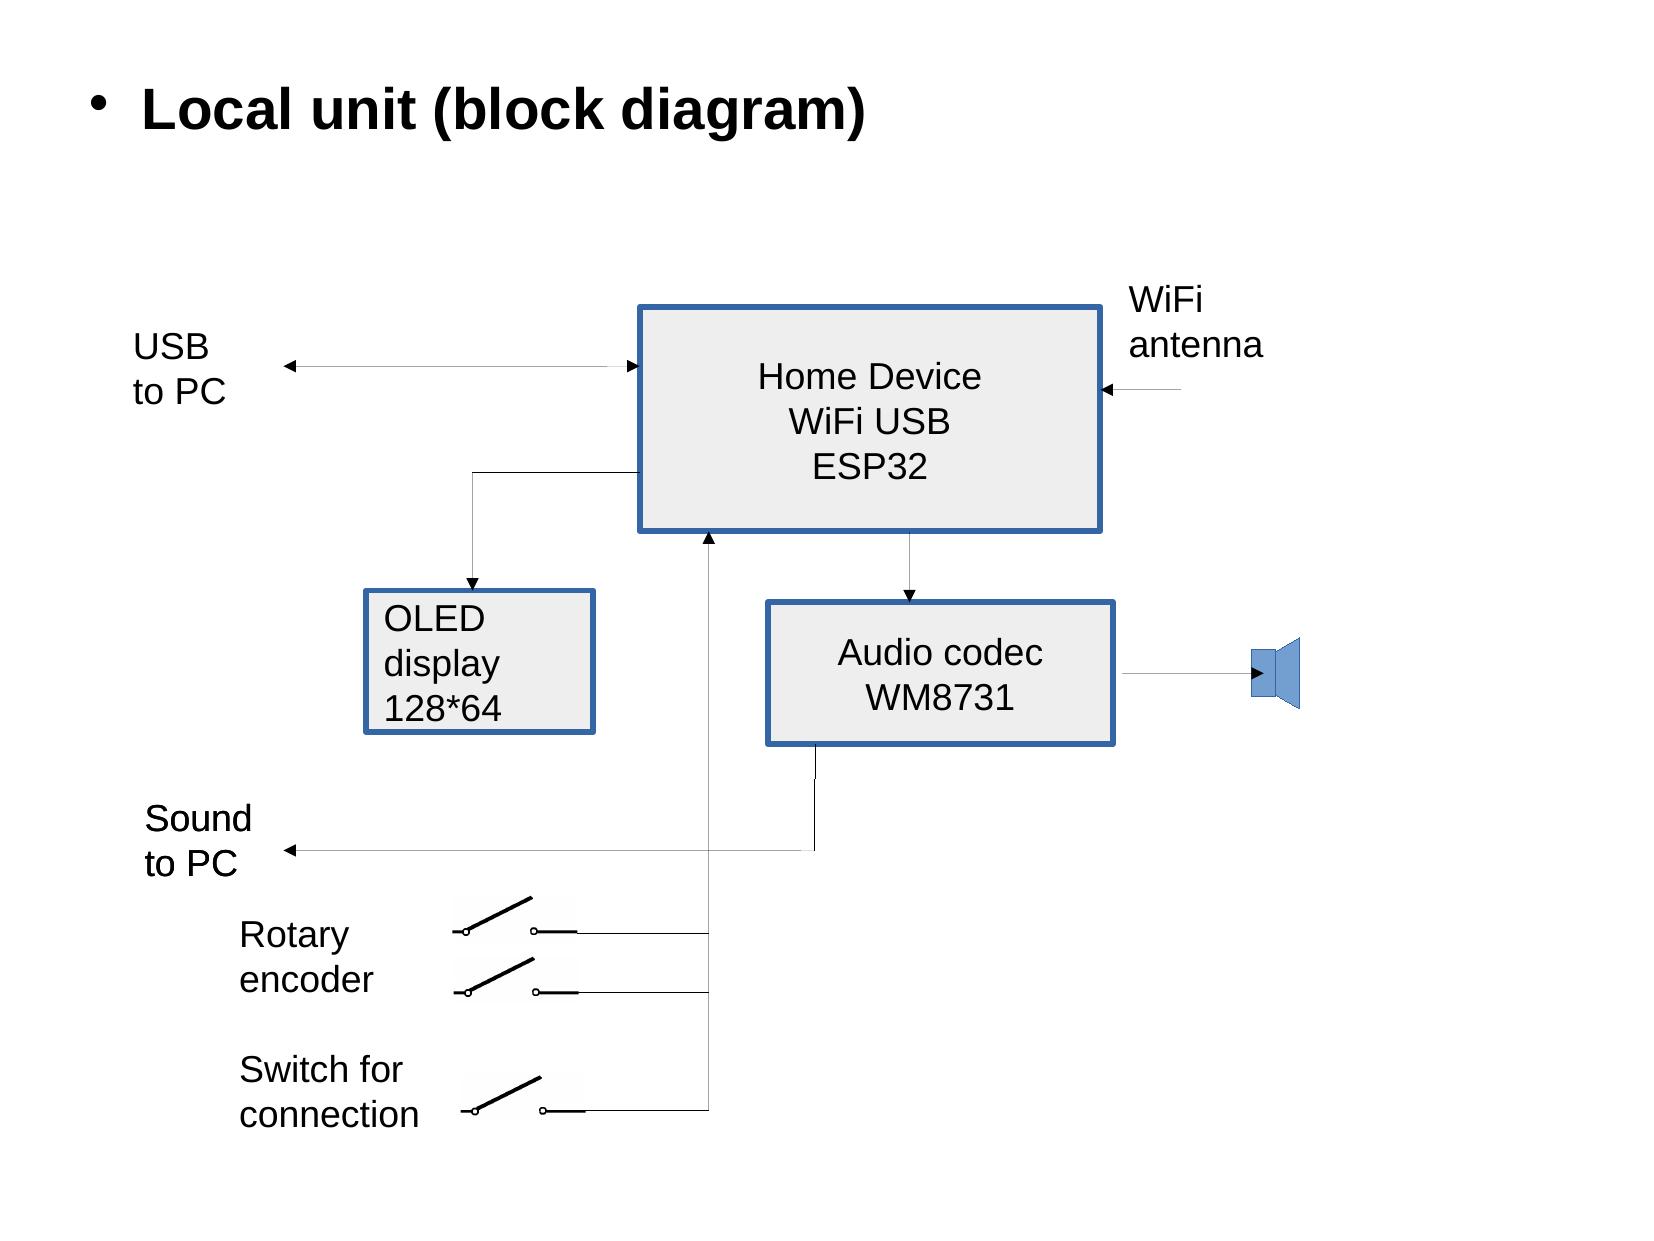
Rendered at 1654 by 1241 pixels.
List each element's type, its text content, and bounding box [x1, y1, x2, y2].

picture [473, 1074, 586, 1122]
text_box Audio codec WM8731 [767, 602, 1113, 744]
text_box Sound to PC [129, 787, 367, 886]
text_box USB to PC [118, 314, 355, 414]
picture [452, 895, 578, 943]
text_box Local unit (block diagram) [70, 70, 1559, 183]
picture [473, 956, 579, 1004]
text_box Rotary encoder Switch for connection [224, 902, 473, 1170]
text_box [1251, 637, 1300, 709]
text_box OLED display 128*64 [366, 590, 594, 733]
text_box WiFi antenna [1113, 267, 1288, 366]
text_box Home Device WiFi USB ESP32 [639, 307, 1101, 532]
